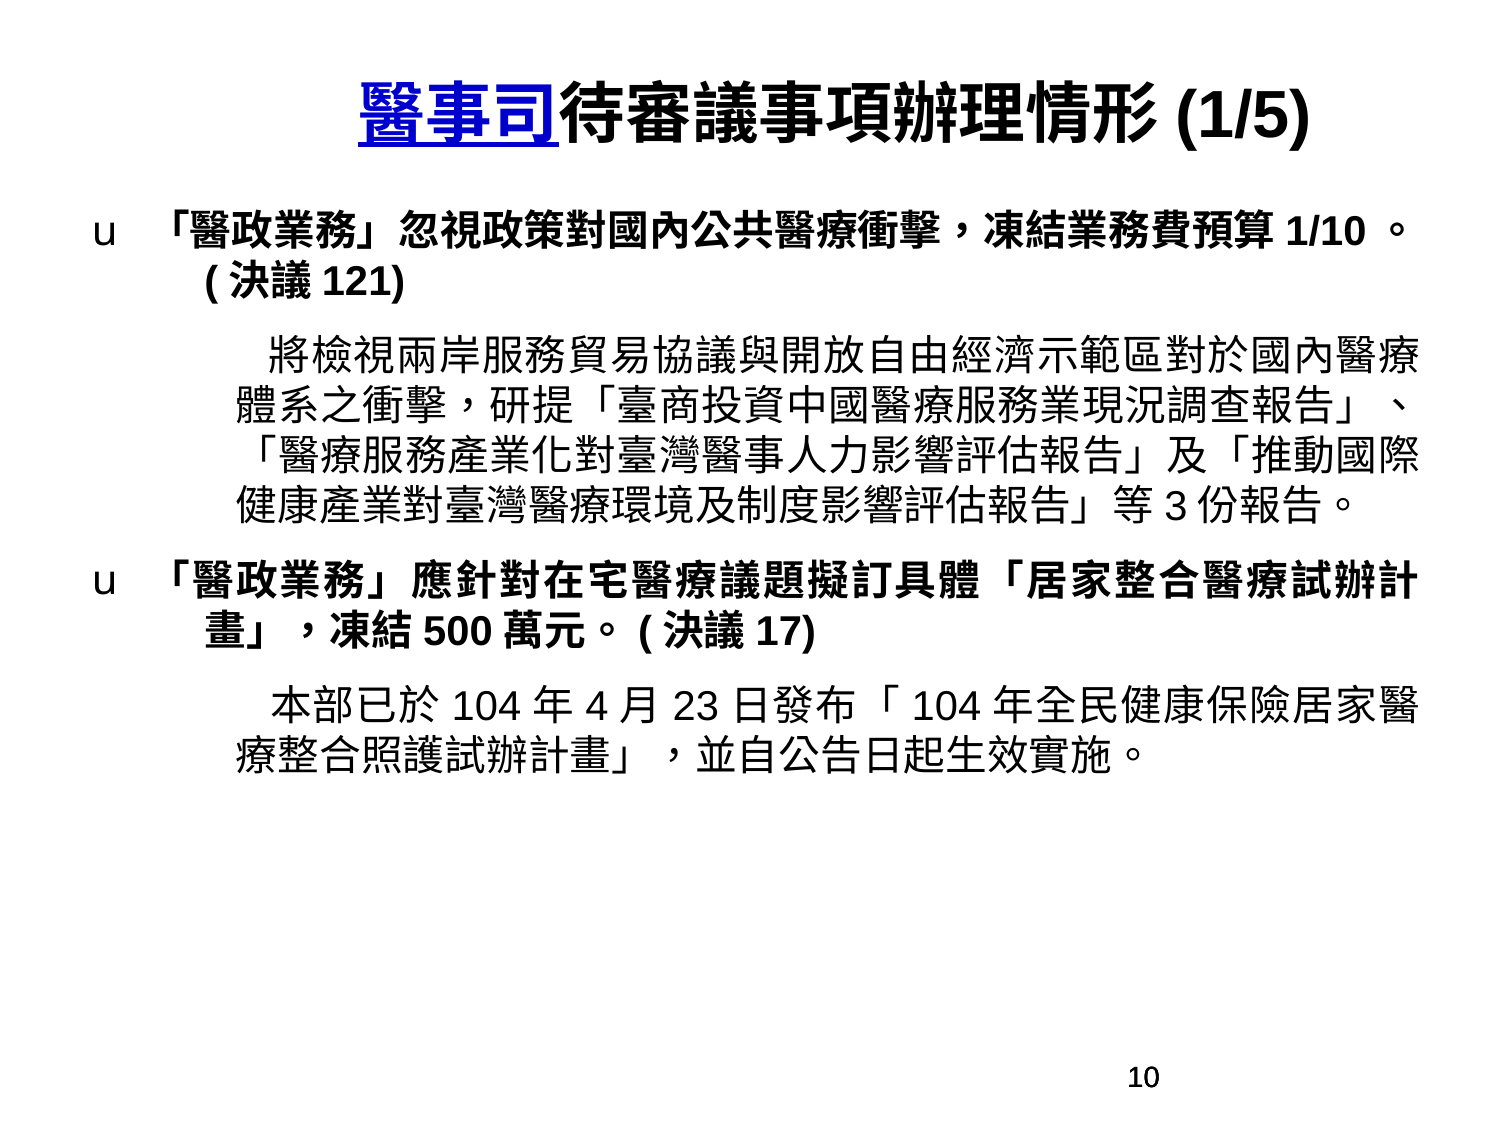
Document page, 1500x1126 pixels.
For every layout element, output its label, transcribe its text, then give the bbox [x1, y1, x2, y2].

list 「醫政業務」忽視政策對國內公共醫療衝擊，凍結業務費預算1/10。(決議121) 將檢視兩岸服務貿易協議與開放自由經濟示範區對於國內醫療體系之衝擊，研提「臺商投資中國醫療服務業現況調查報告」、「醫療服務產業化對臺灣醫事人力影響評估報告」及「推動國際健康產業對臺灣醫療環境及制度影響評估報告」等3份報告。 「醫政業務」應針對在宅醫療議題擬訂具體「居家整合醫療試辦計畫」，凍結500萬元。(決議17) 本部已於104年4月23日發布「104年全民健康保險居家醫療整合照護試辦計畫」，並自公告日起生效實施。 [76, 196, 1436, 1126]
title 醫事司待審議事項辦理情形(1/5) [191, 48, 1480, 173]
